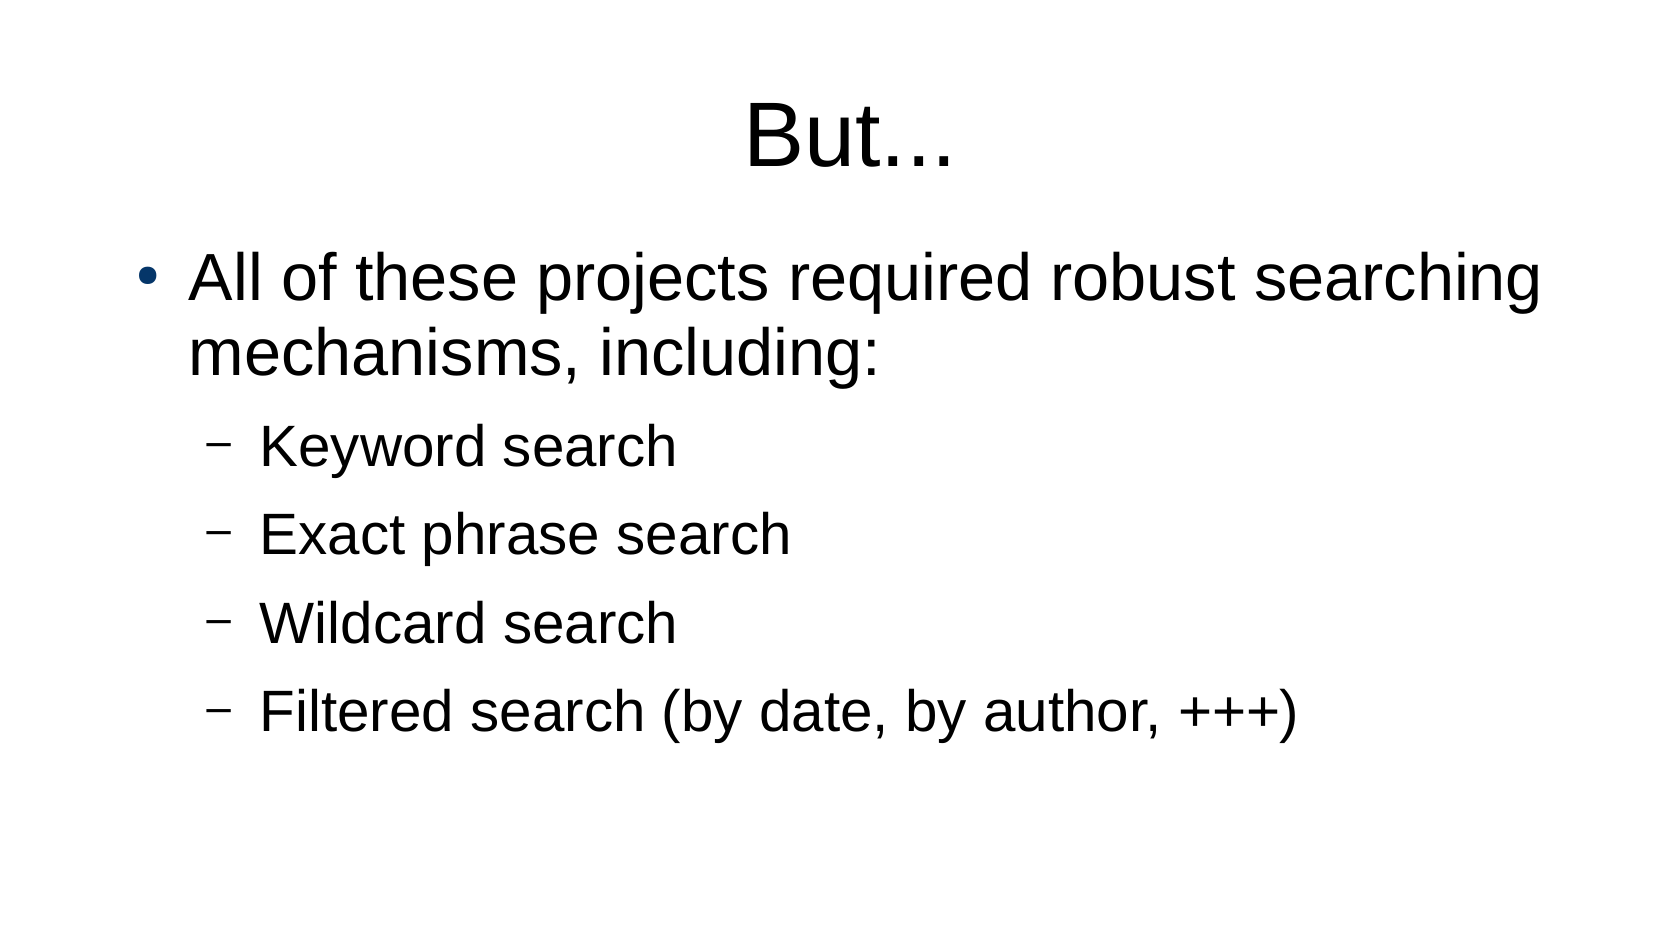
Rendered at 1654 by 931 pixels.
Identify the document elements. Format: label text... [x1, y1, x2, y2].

title But... [106, 57, 1595, 213]
list All of these projects required robust searching mechanisms, including: Keyword search Exact phrase search Wildcard search Filtered search (by date, by author, +++) [118, 240, 1607, 780]
